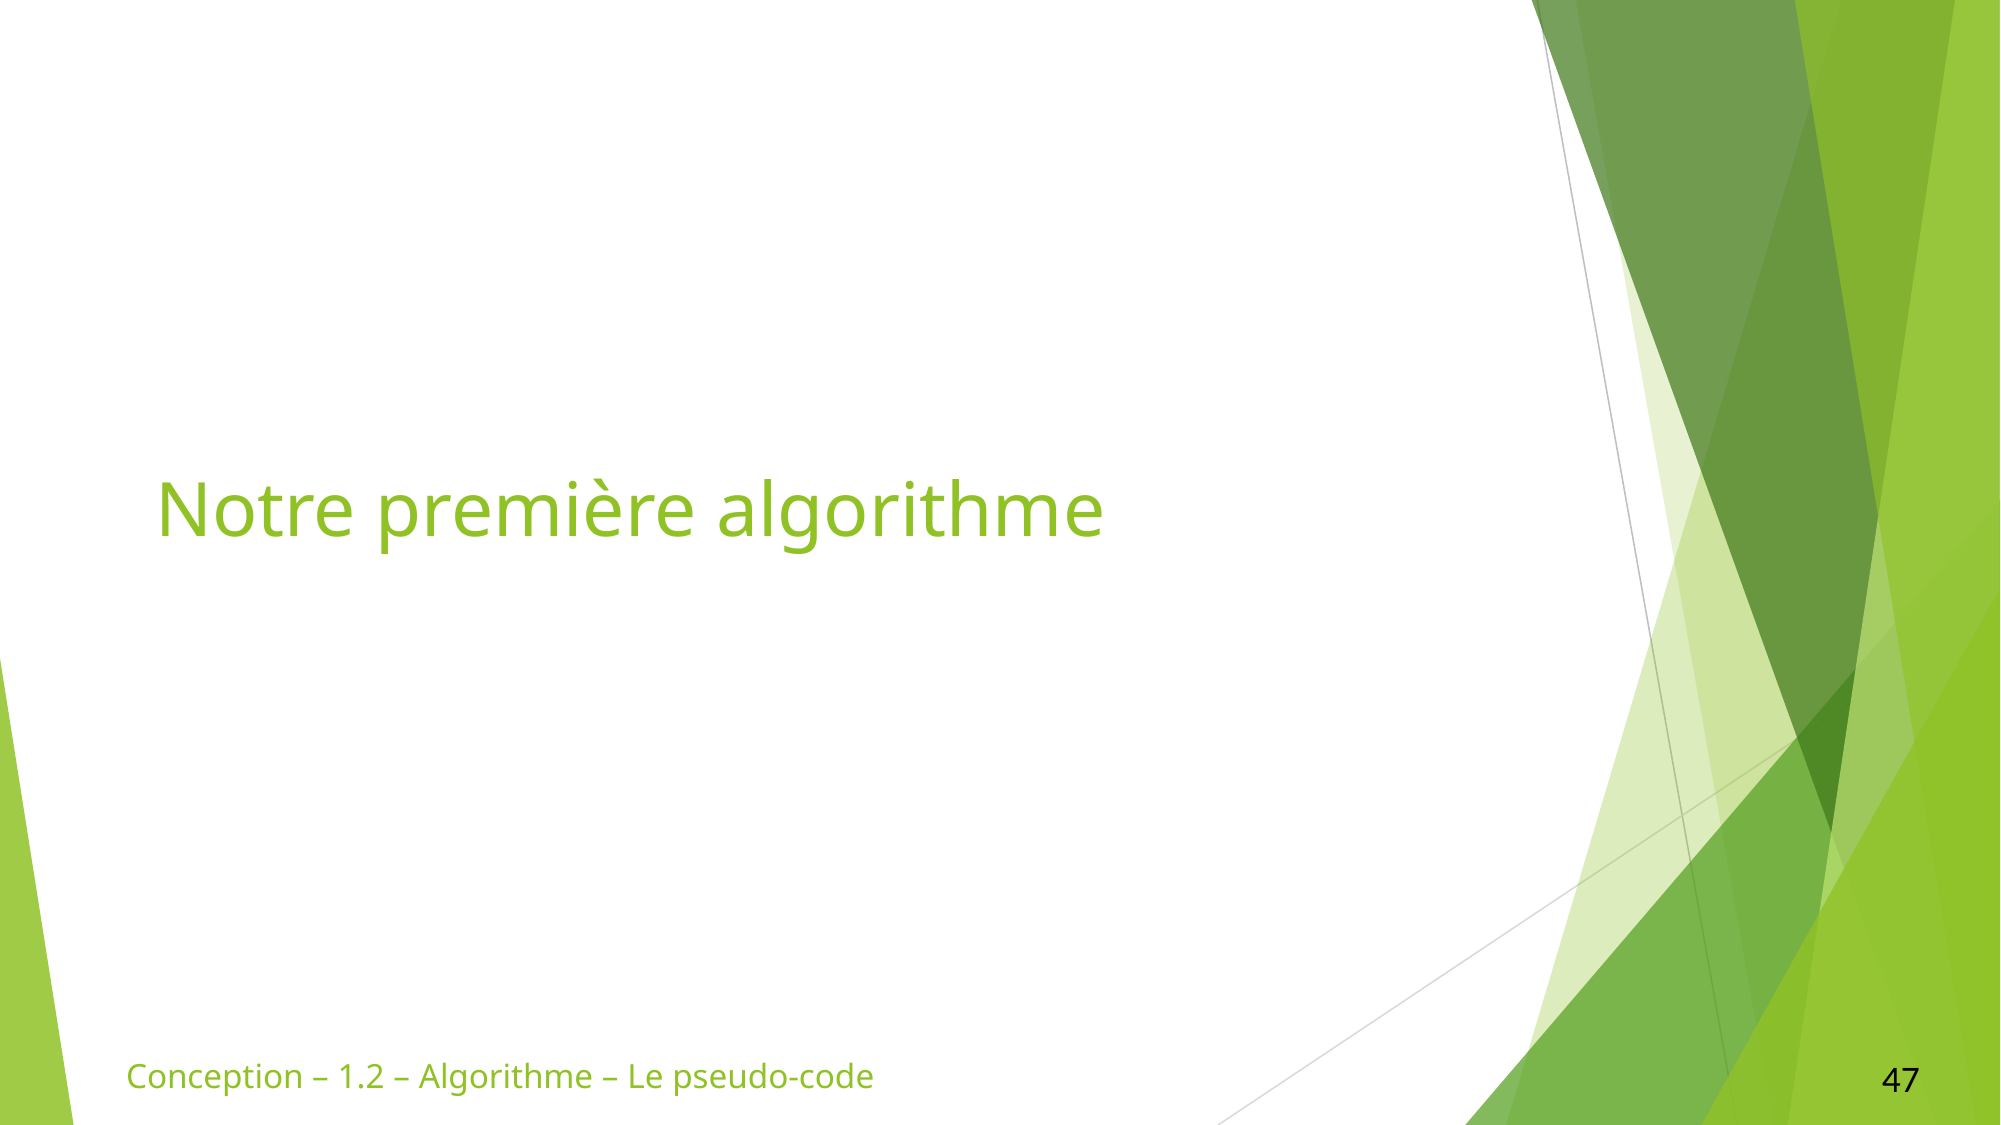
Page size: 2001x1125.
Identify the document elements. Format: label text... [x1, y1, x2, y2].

title Notre première algorithme [140, 454, 1551, 671]
text_box [1866, 1047, 1979, 1108]
text_box Conception – 1.2 – Algorithme – Le pseudo-code [111, 1047, 1094, 1109]
